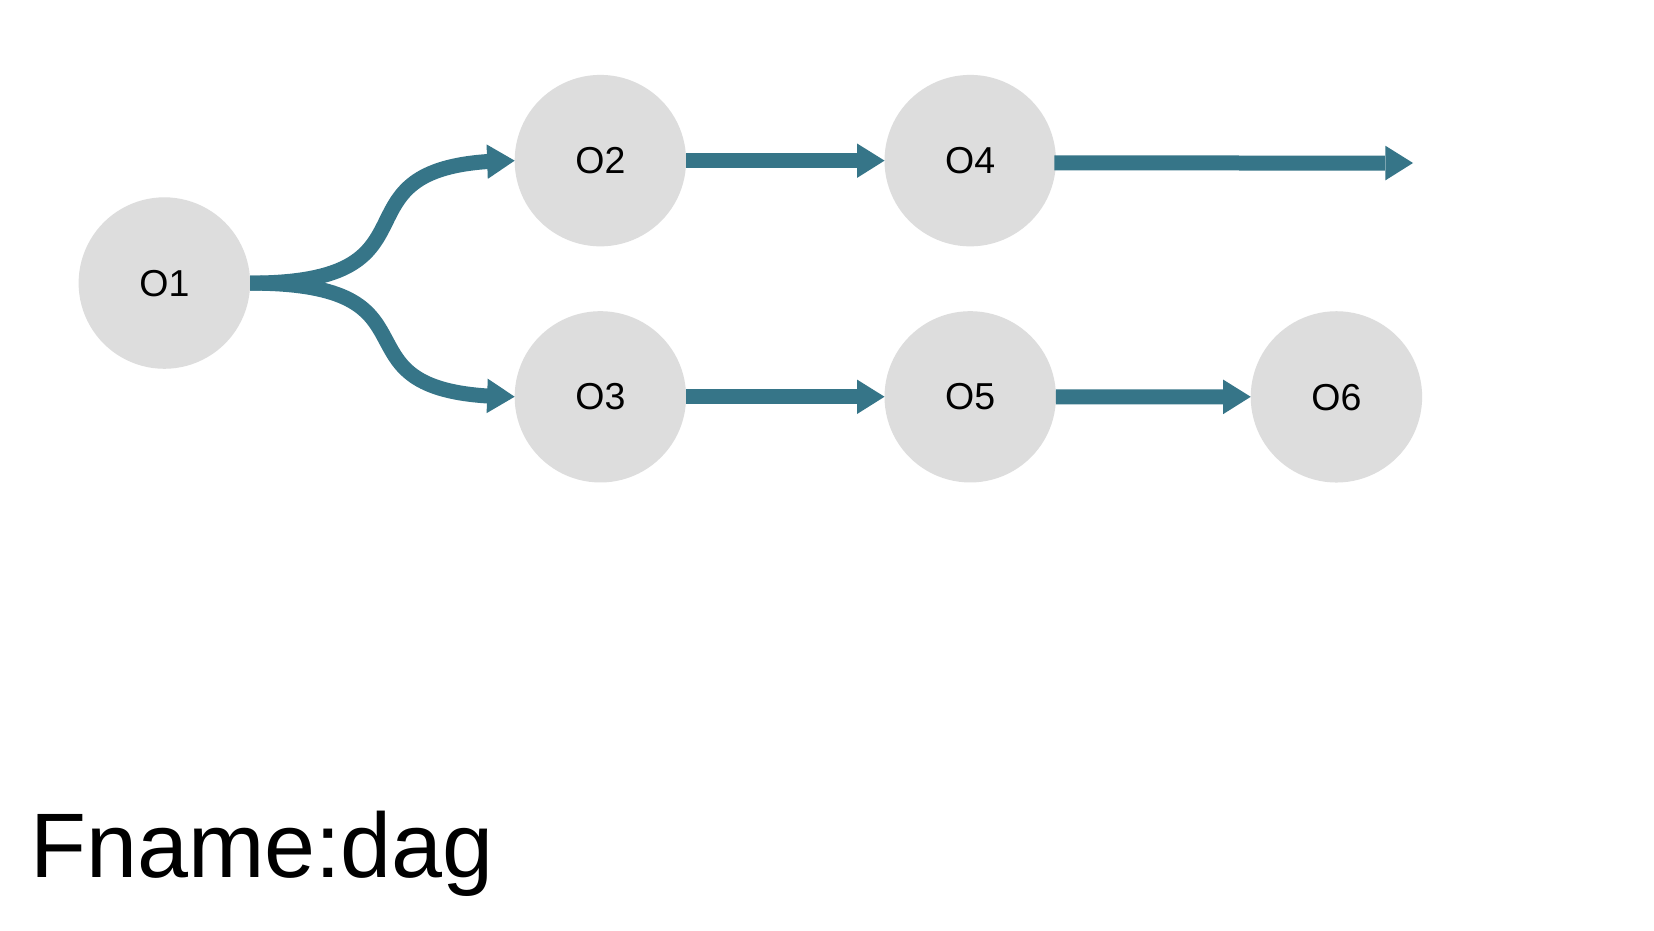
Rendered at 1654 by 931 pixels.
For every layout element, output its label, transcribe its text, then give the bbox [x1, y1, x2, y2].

text_box O4 [884, 74, 1056, 247]
text_box O2 [514, 74, 686, 247]
text_box O6 [1250, 311, 1423, 483]
title Fname:dag [14, 779, 510, 913]
text_box O3 [514, 311, 686, 483]
text_box O5 [884, 311, 1056, 483]
text_box O1 [78, 197, 250, 369]
